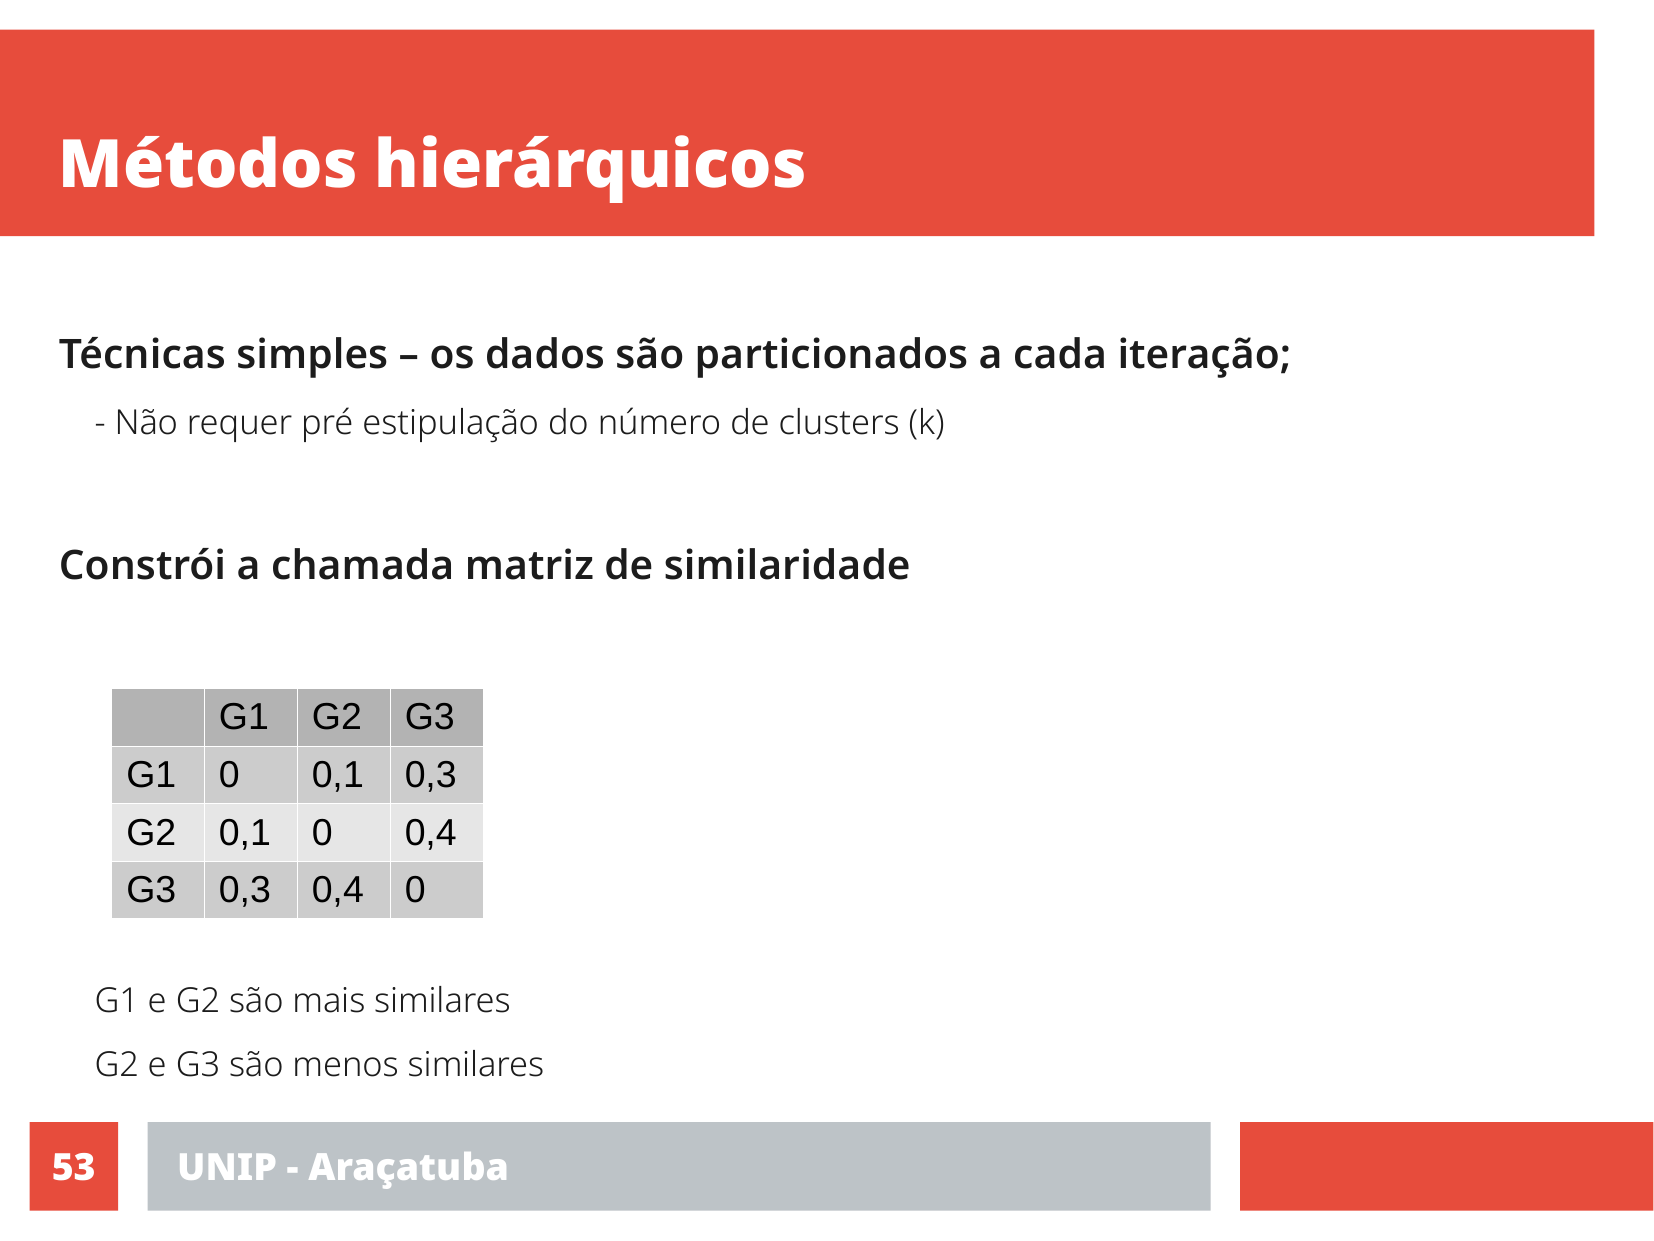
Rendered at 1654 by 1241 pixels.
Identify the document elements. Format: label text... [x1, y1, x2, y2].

table_header [112, 689, 204, 746]
table_cell 0,3 [205, 862, 297, 918]
table_cell 0,1 [298, 747, 390, 803]
table_cell 0 [298, 804, 390, 861]
table_cell 0,4 [391, 804, 483, 861]
title Métodos hierárquicos [59, 59, 1595, 207]
table_cell 0,3 [391, 747, 483, 803]
table_cell G1 [112, 747, 204, 803]
table_cell G2 [112, 804, 204, 861]
table_cell 0 [205, 747, 297, 803]
table_cell G3 [112, 862, 204, 918]
table_header G3 [391, 689, 483, 746]
table_header G1 [205, 689, 297, 746]
table_cell 0,1 [205, 804, 297, 861]
table_cell 0 [391, 862, 483, 918]
table_header G2 [298, 689, 390, 746]
table_cell 0,4 [298, 862, 390, 918]
list Técnicas simples – os dados são particionados a cada iteração; - Não requer pré estipulação do número de clusters (k) Constrói a chamada matriz de similaridade G1 e G2 são mais similares G2 e G3 são menos similares [59, 324, 1565, 1093]
